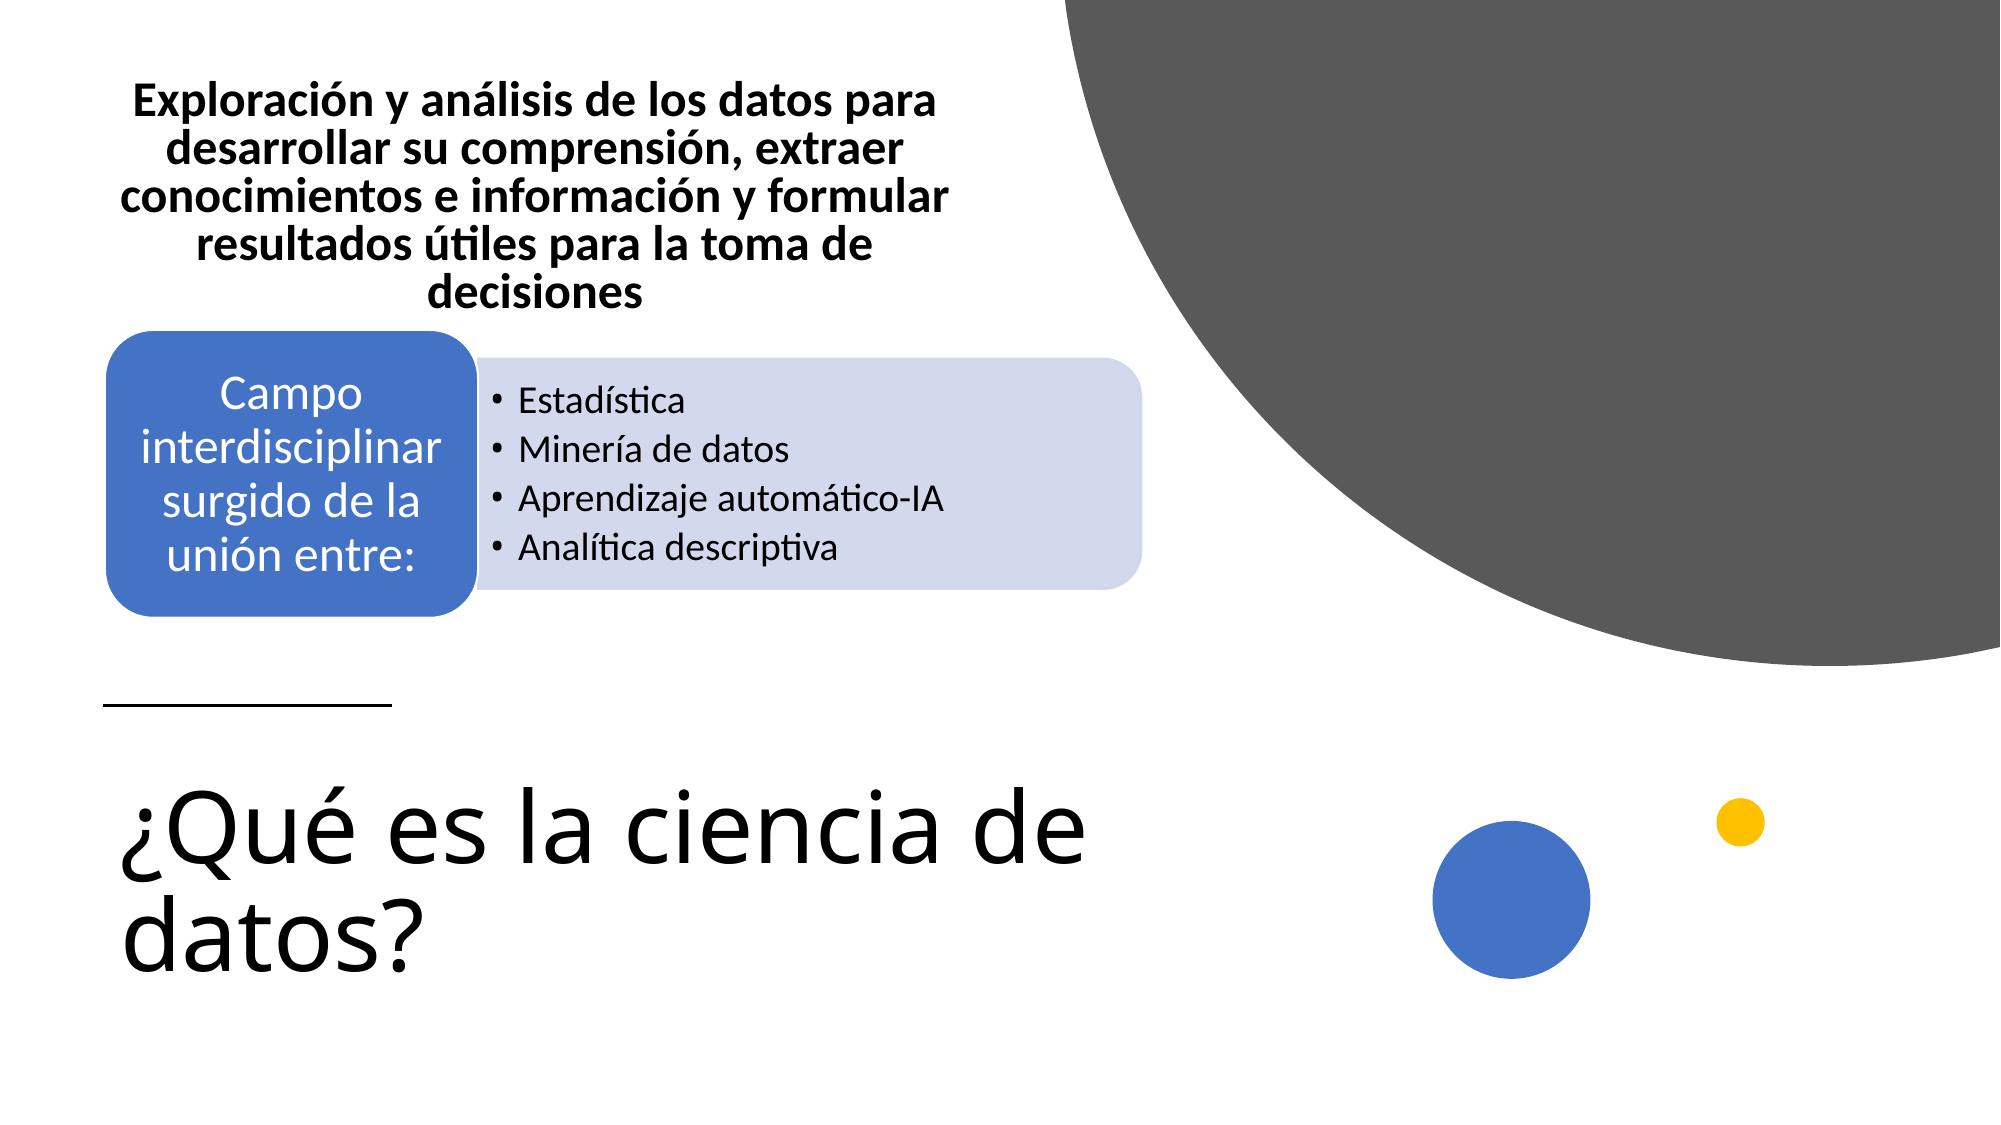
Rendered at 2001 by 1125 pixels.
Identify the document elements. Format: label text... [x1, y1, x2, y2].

text_box Estadística Minería de datos Aprendizaje automático-IA Analítica descriptiva [478, 358, 1142, 589]
text_box Campo interdisciplinar surgido de la unión entre: [104, 329, 479, 618]
list Exploración y análisis de los datos para desarrollar su comprensión, extraer conocimientos e información y formular resultados útiles para la toma de decisiones [105, 71, 1037, 357]
text_box [0, 0, 2000, 1125]
title ¿Qué es la ciencia de datos? [105, 742, 1321, 1028]
